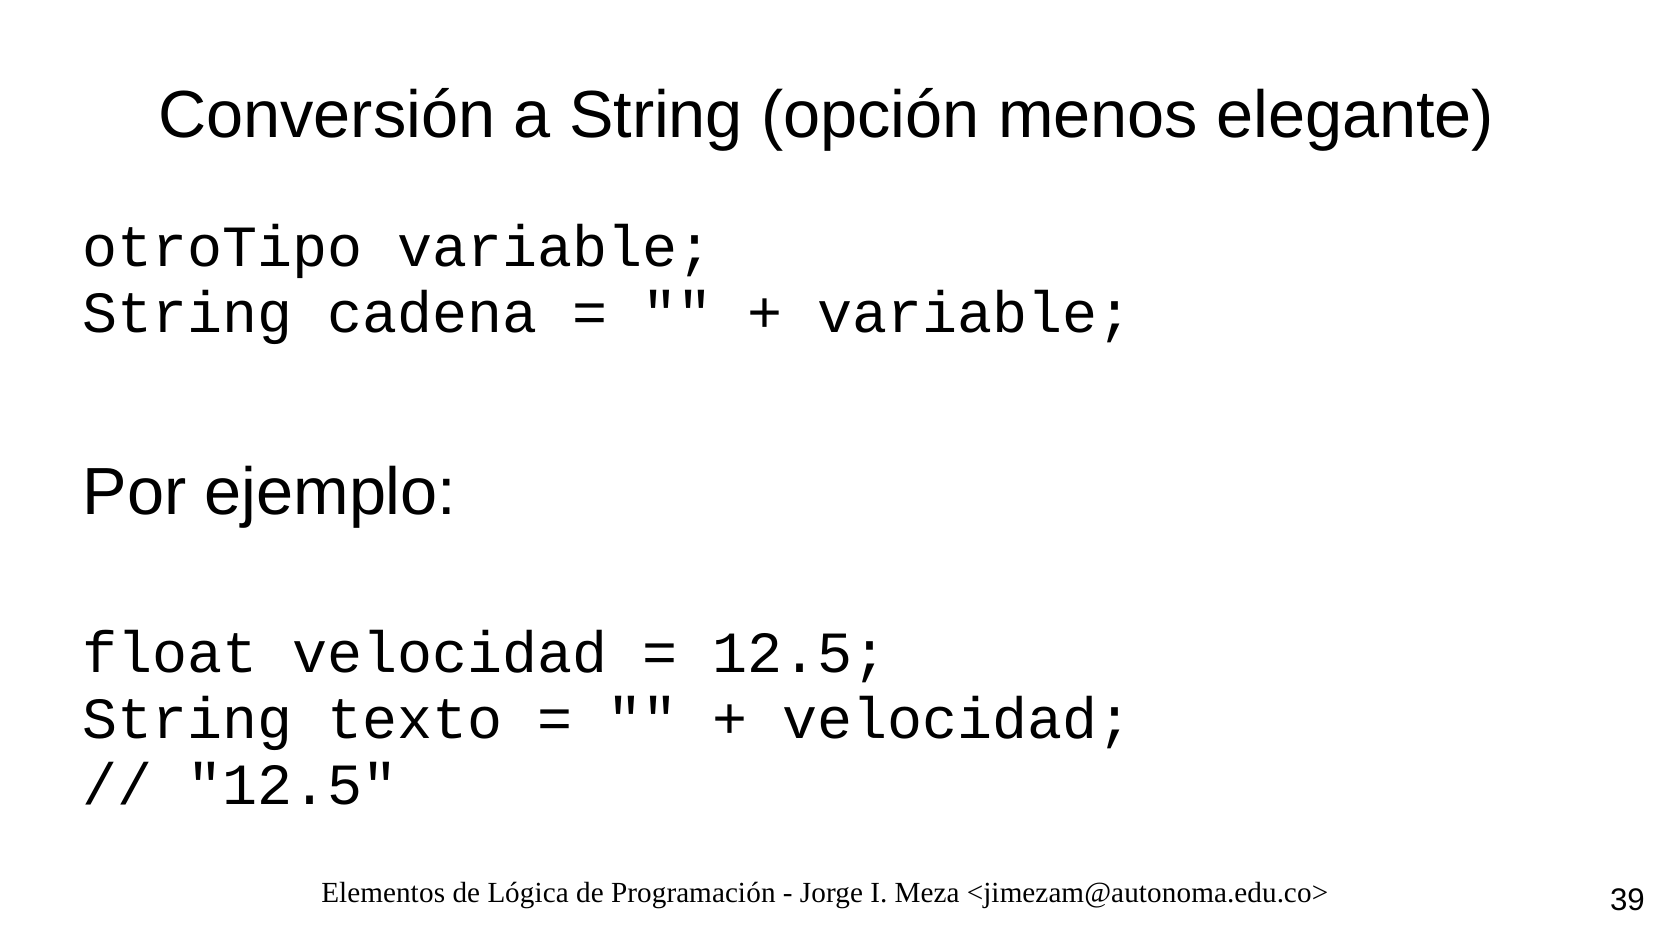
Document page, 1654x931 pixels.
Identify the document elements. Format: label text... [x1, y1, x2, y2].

title Conversión a String (opción menos elegante) [82, 36, 1571, 193]
list otroTipo variable; String cadena = "" + variable; Por ejemplo: float velocidad = 12.5; String texto = "" + velocidad; // "12.5" [82, 217, 1571, 863]
